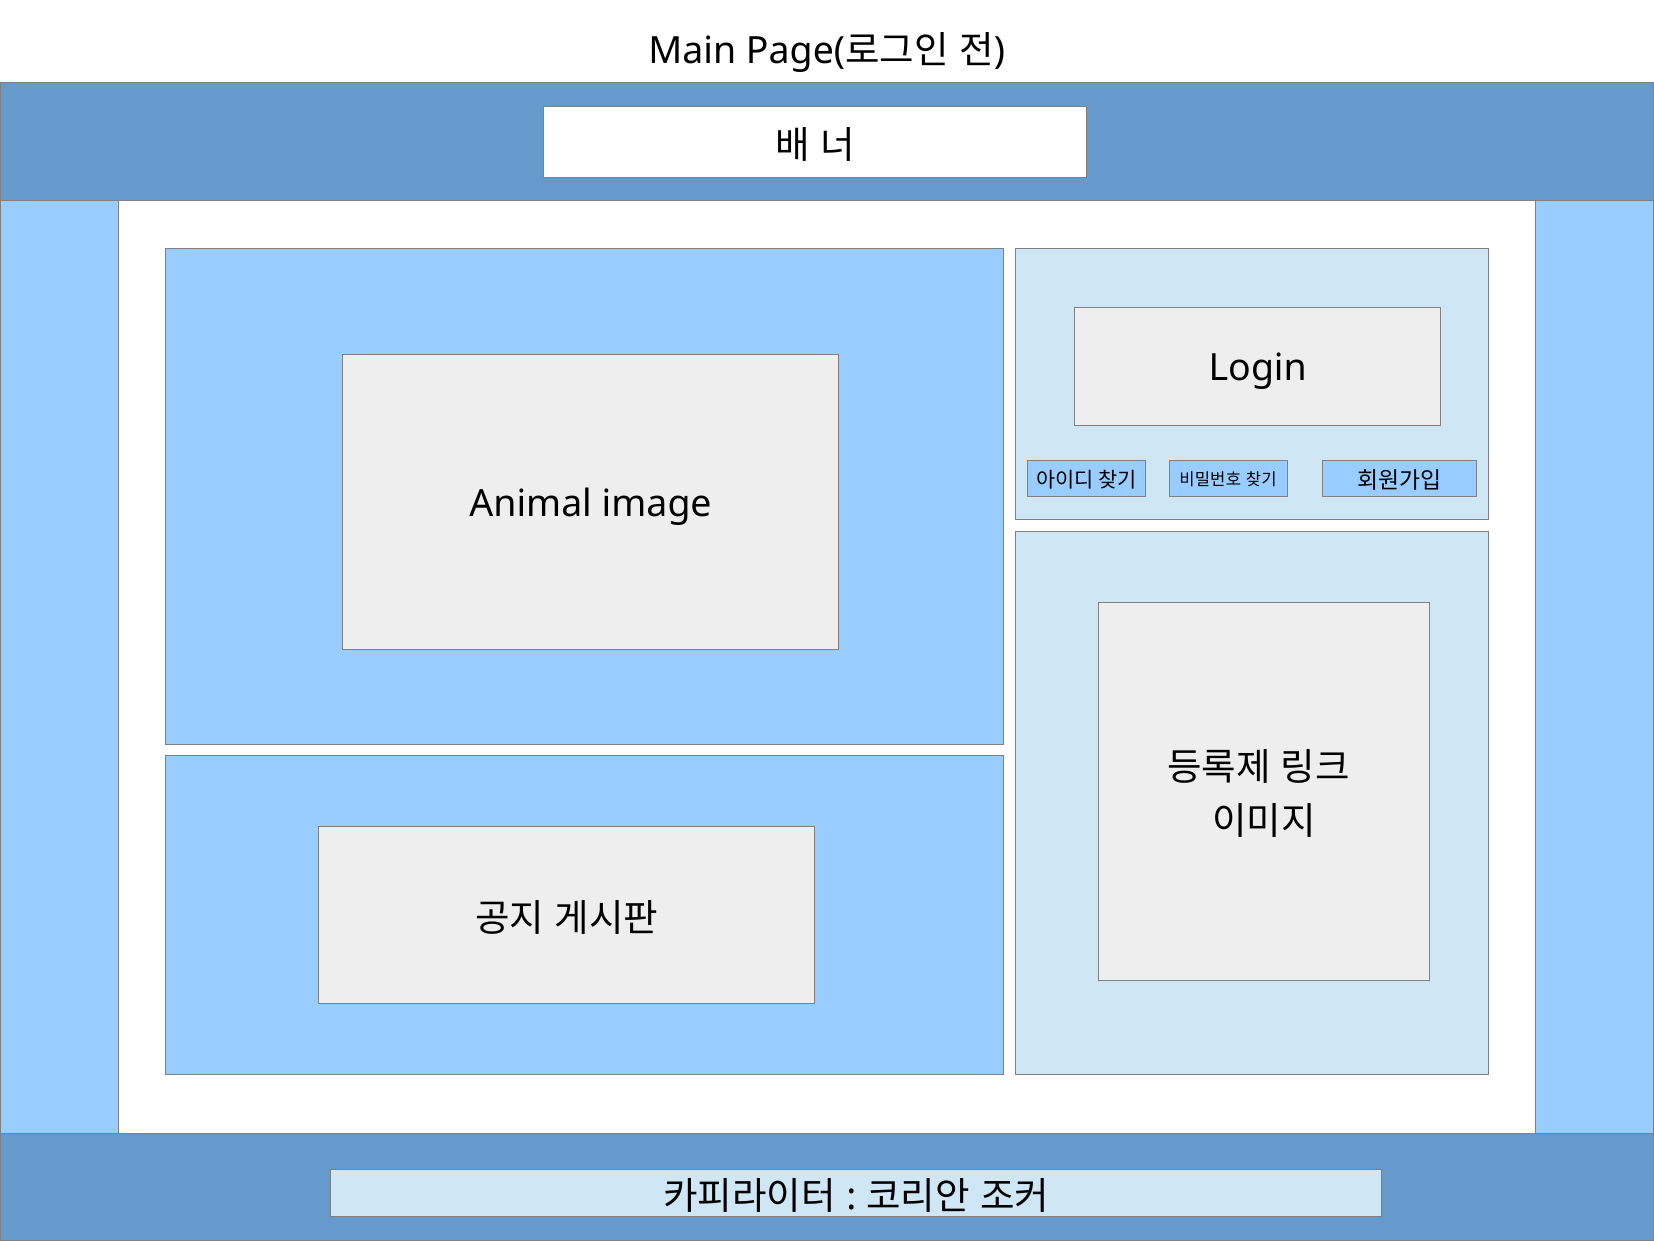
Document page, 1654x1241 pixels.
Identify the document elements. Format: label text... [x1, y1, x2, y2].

text_box 카피라이터 : 코리안 조커 [330, 1169, 1382, 1217]
text_box Animal image [342, 354, 839, 650]
text_box [0, 82, 1654, 1241]
text_box 회원가입 [1322, 460, 1477, 497]
text_box 배 너 [543, 106, 1087, 178]
text_box Login [1074, 307, 1441, 426]
text_box 비밀번호 찾기 [1169, 460, 1288, 497]
text_box Main Page(로그인 전) [602, 13, 1052, 71]
text_box 등록제 링크 이미지 [1098, 602, 1430, 981]
text_box 공지 게시판 [318, 826, 815, 1004]
text_box 아이디 찾기 [1027, 460, 1146, 497]
